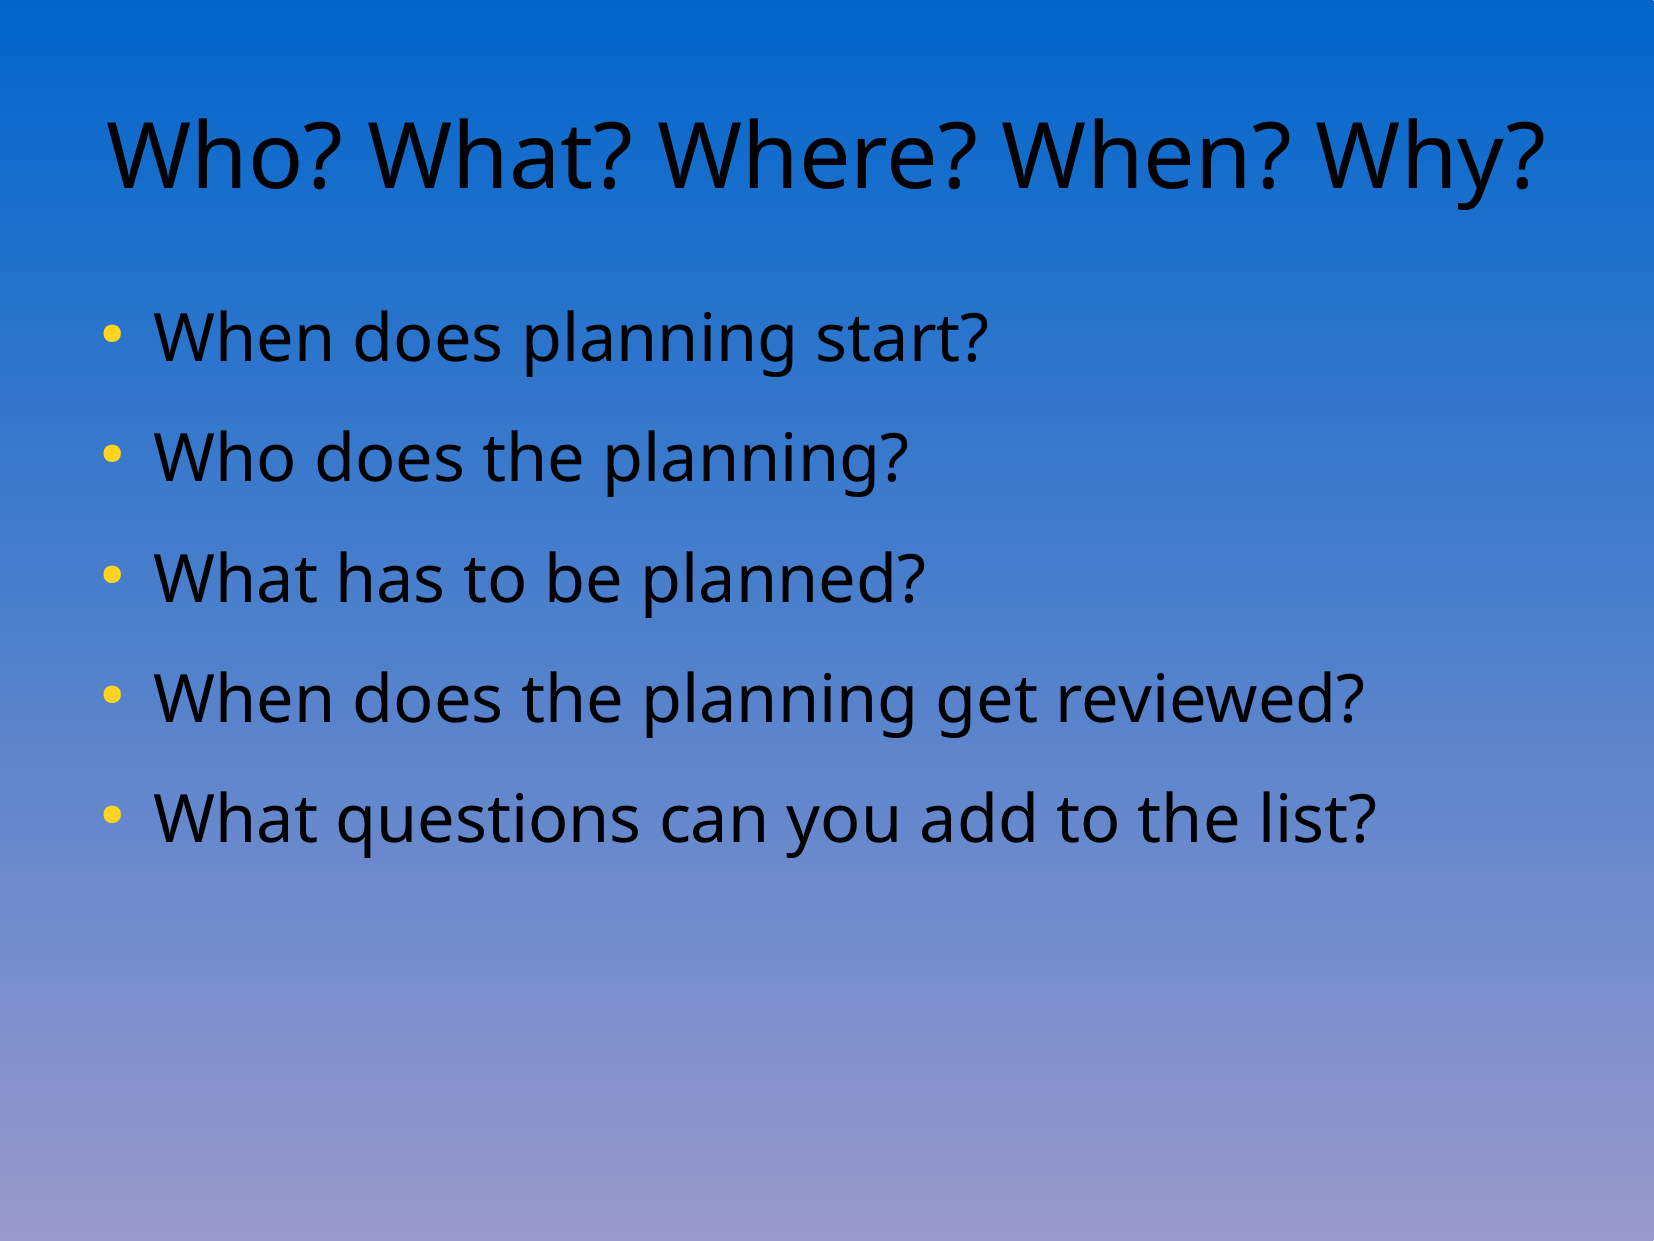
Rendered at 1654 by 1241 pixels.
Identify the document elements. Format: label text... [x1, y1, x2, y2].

title Who? What? Where? When? Why? [82, 49, 1571, 257]
list When does planning start? Who does the planning? What has to be planned? When does the planning get reviewed? What questions can you add to the list? [82, 290, 1571, 1094]
